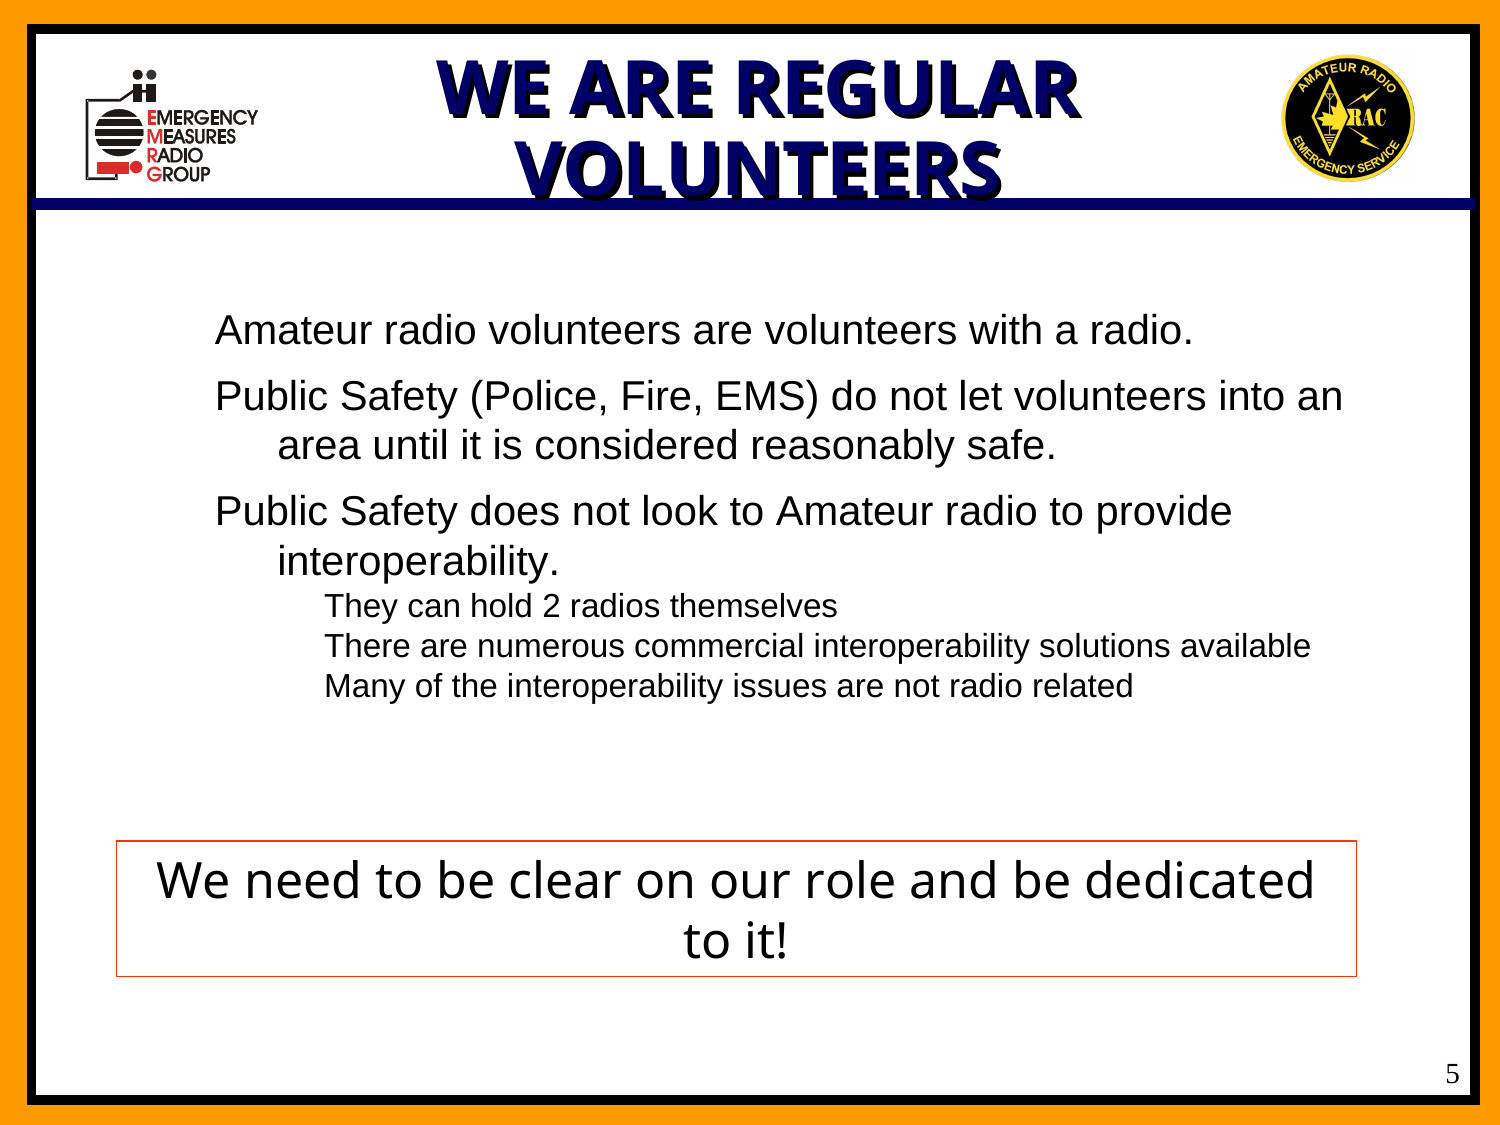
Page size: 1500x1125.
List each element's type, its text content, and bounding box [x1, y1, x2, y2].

text_box We need to be clear on our role and be dedicated to it! [116, 840, 1357, 977]
picture [1281, 54, 1415, 182]
text_box Amateur radio volunteers are volunteers with a radio. Public Safety (Police, Fire, EMS) do not let volunteers into an area until it is considered reasonably safe. Public Safety does not look to Amateur radio to provide interoperability. They can hold 2 radios themselves There are numerous commercial interoperability solutions available Many of the interoperability issues are not radio related [199, 295, 1393, 712]
text_box WE ARE REGULAR VOLUNTEERS [308, 42, 1207, 220]
